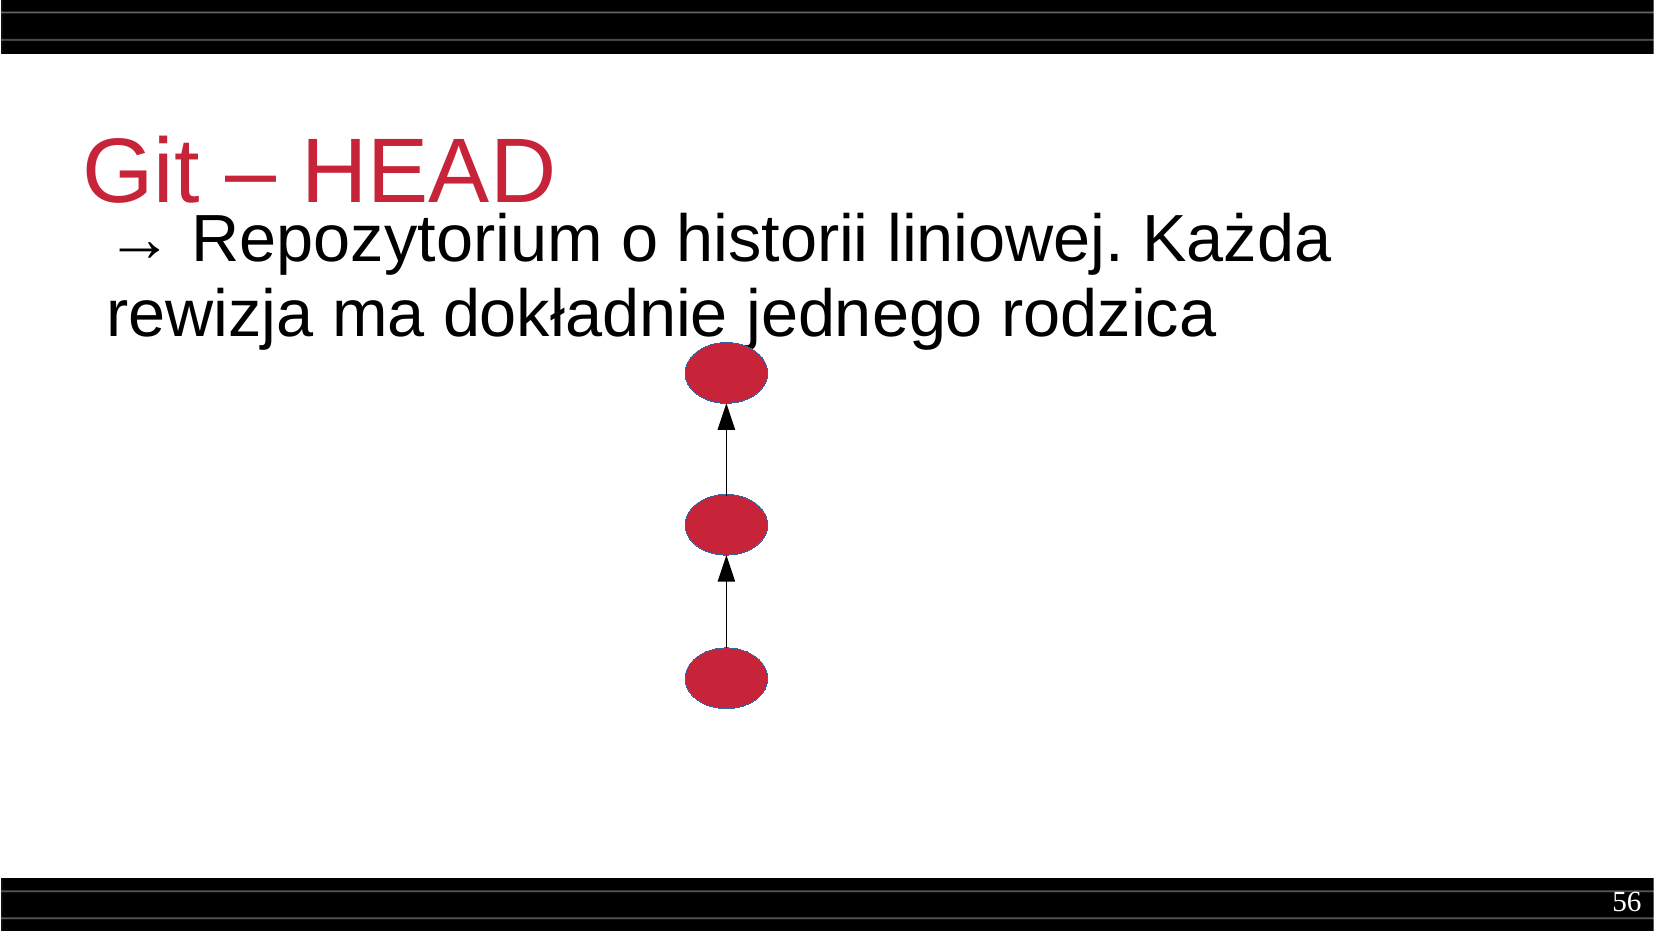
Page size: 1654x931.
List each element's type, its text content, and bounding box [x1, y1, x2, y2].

picture [1, 0, 1654, 54]
text_box [685, 647, 768, 709]
title Git – HEAD [82, 92, 1571, 249]
text_box [685, 342, 768, 404]
list → Repozytorium o historii liniowej. Każda rewizja ma dokładnie jednego rodzica [35, 200, 1524, 780]
text_box [685, 494, 768, 556]
picture [1, 878, 1654, 931]
